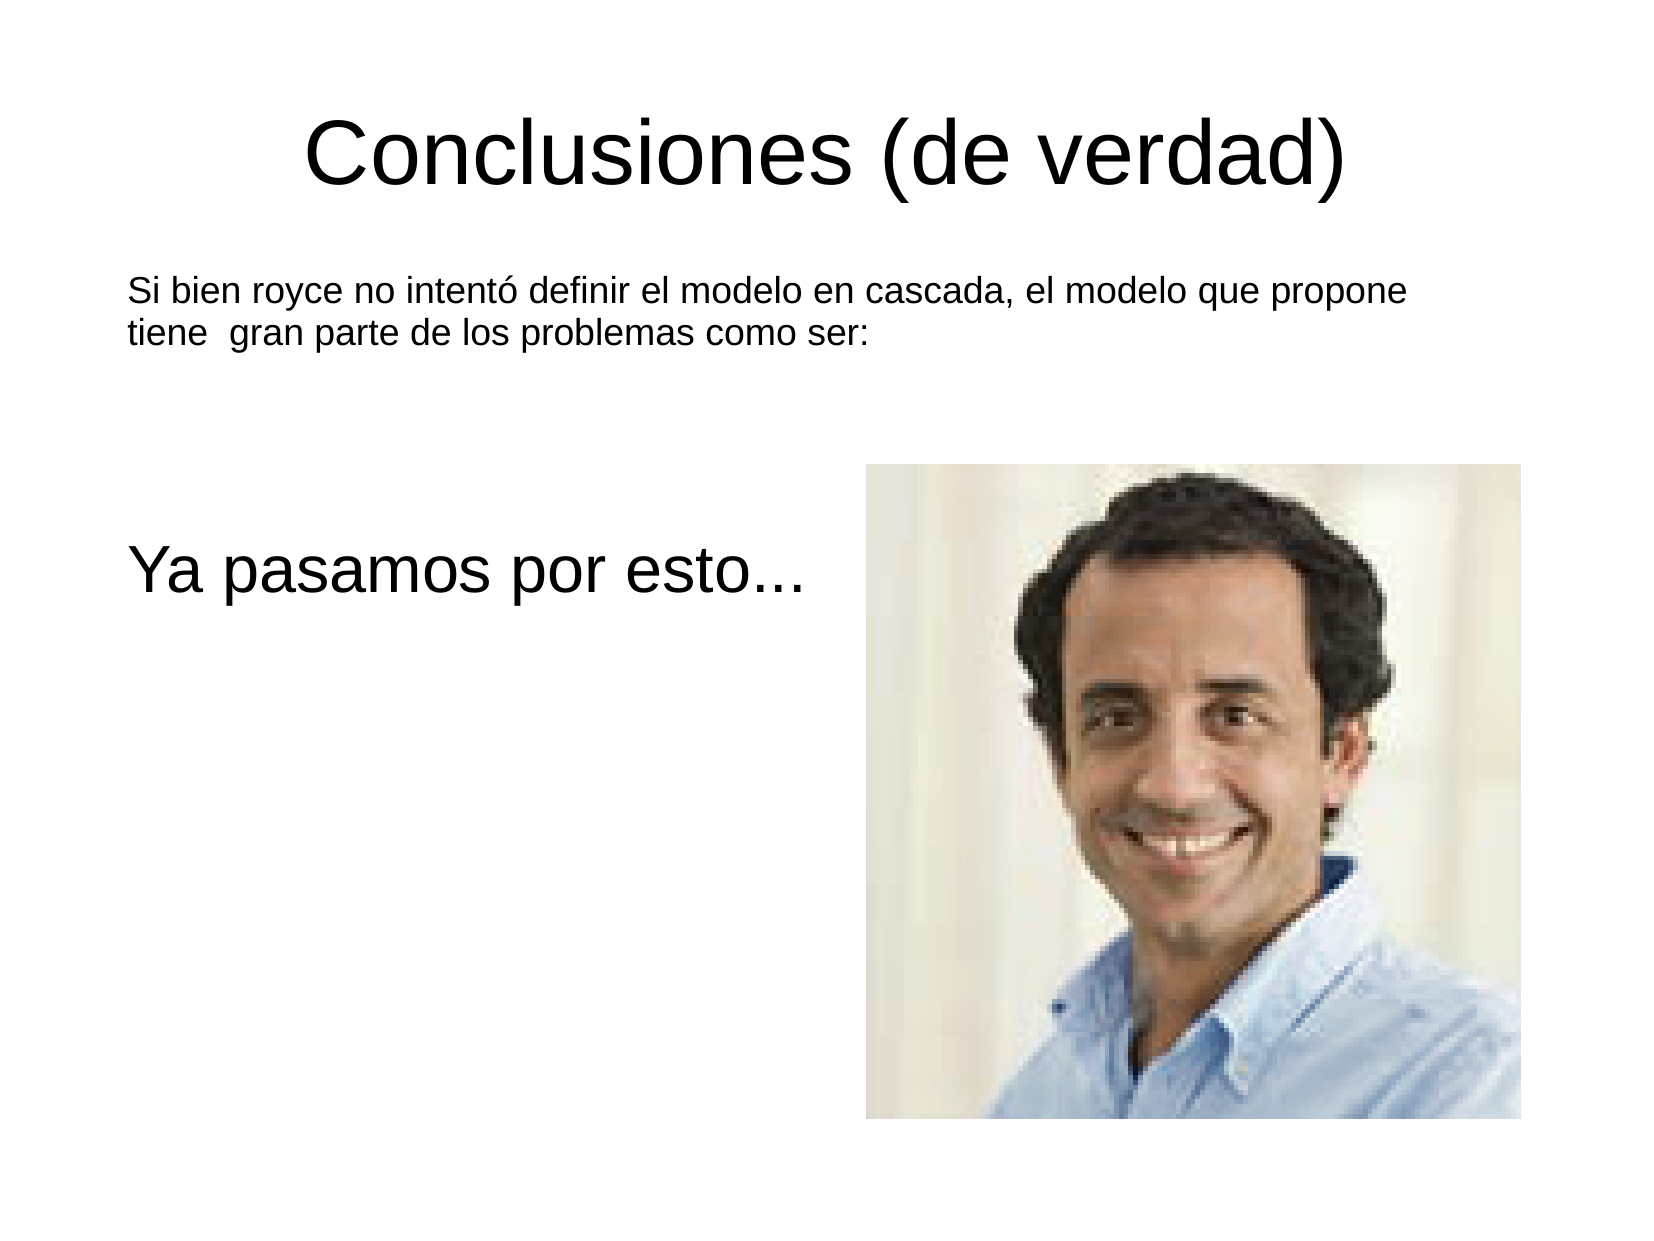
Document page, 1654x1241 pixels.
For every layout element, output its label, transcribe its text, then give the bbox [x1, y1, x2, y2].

picture [866, 464, 1521, 1119]
text_box Si bien royce no intentó definir el modelo en cascada, el modelo que propone tiene gran parte de los problemas como ser: [112, 262, 1501, 362]
text_box Ya pasamos por esto... [112, 525, 863, 615]
title Conclusiones (de verdad) [82, 49, 1571, 257]
